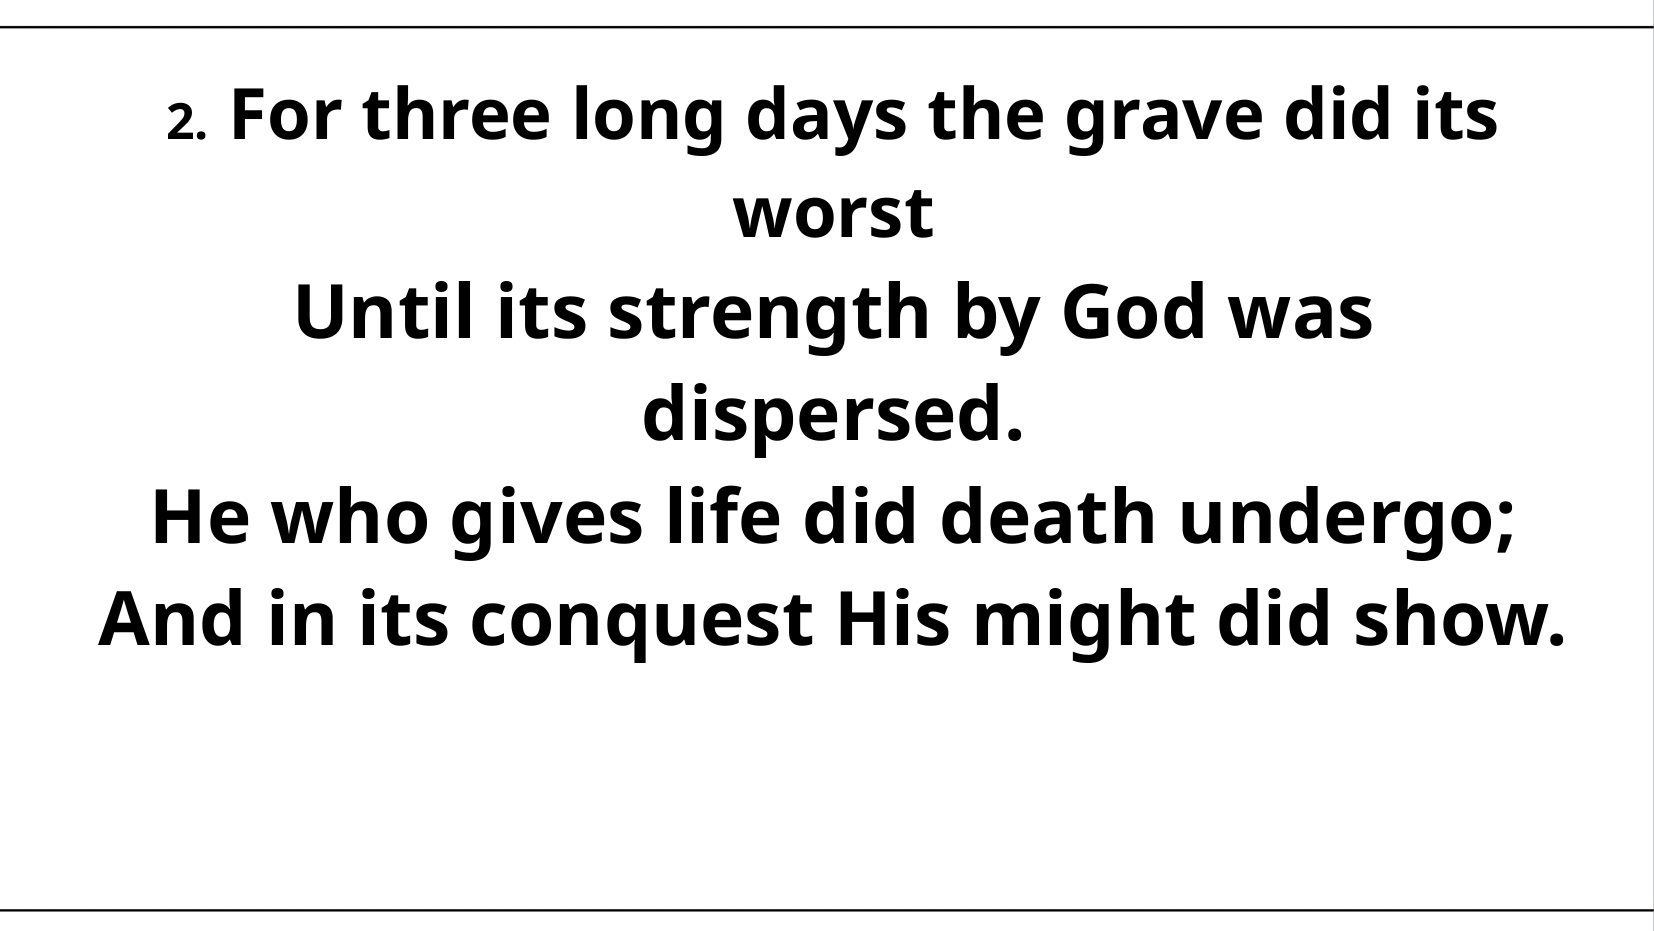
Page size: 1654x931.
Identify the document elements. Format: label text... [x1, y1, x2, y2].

text_box 2. For three long days the grave did its worst Until its strength by God was dispersed. He who gives life did death undergo; And in its conquest His might did show. [76, 52, 1592, 467]
picture [0, 0, 1654, 931]
